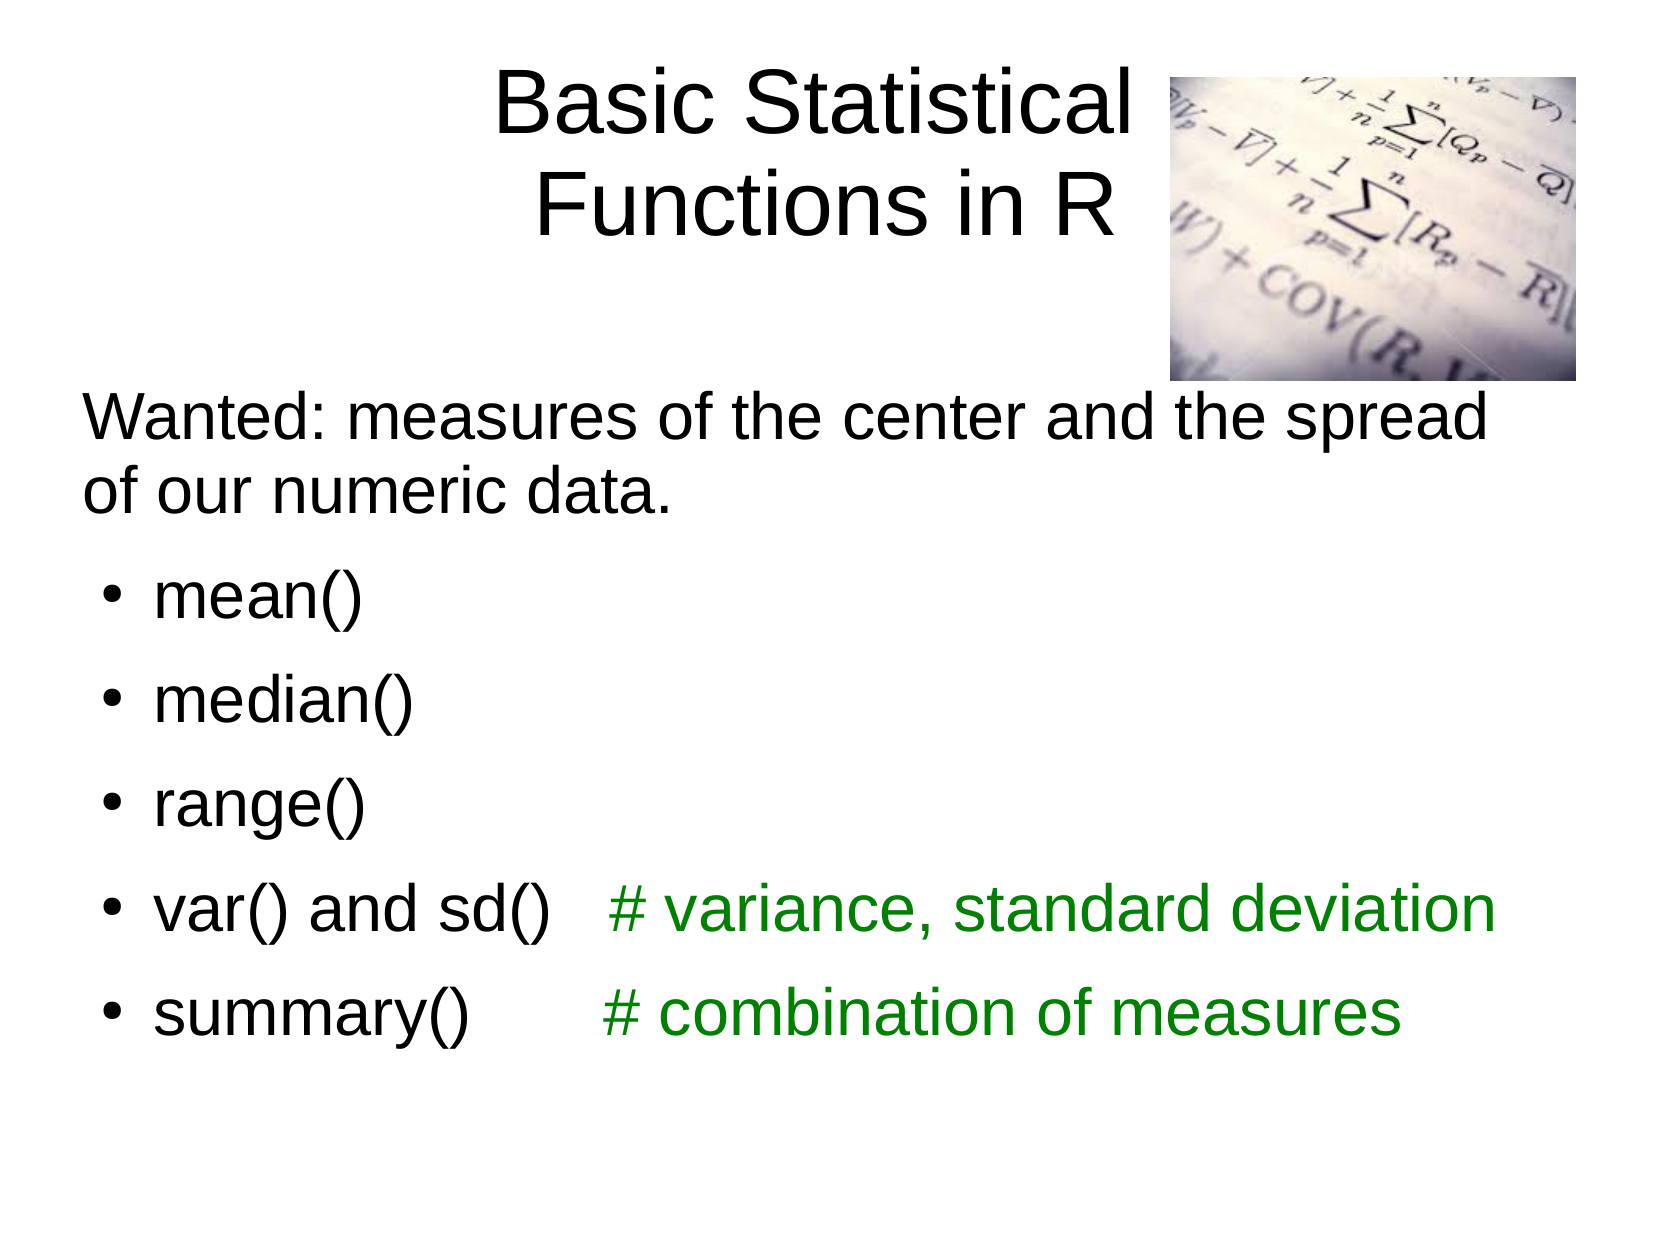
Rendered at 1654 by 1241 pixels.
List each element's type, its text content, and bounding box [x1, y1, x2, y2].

title Basic Statistical Functions in R [82, 49, 1571, 257]
picture [1170, 77, 1576, 381]
list Wanted: measures of the center and the spread of our numeric data. mean() median() range() var() and sd() # variance, standard deviation summary() # combination of measures [82, 378, 1538, 1184]
